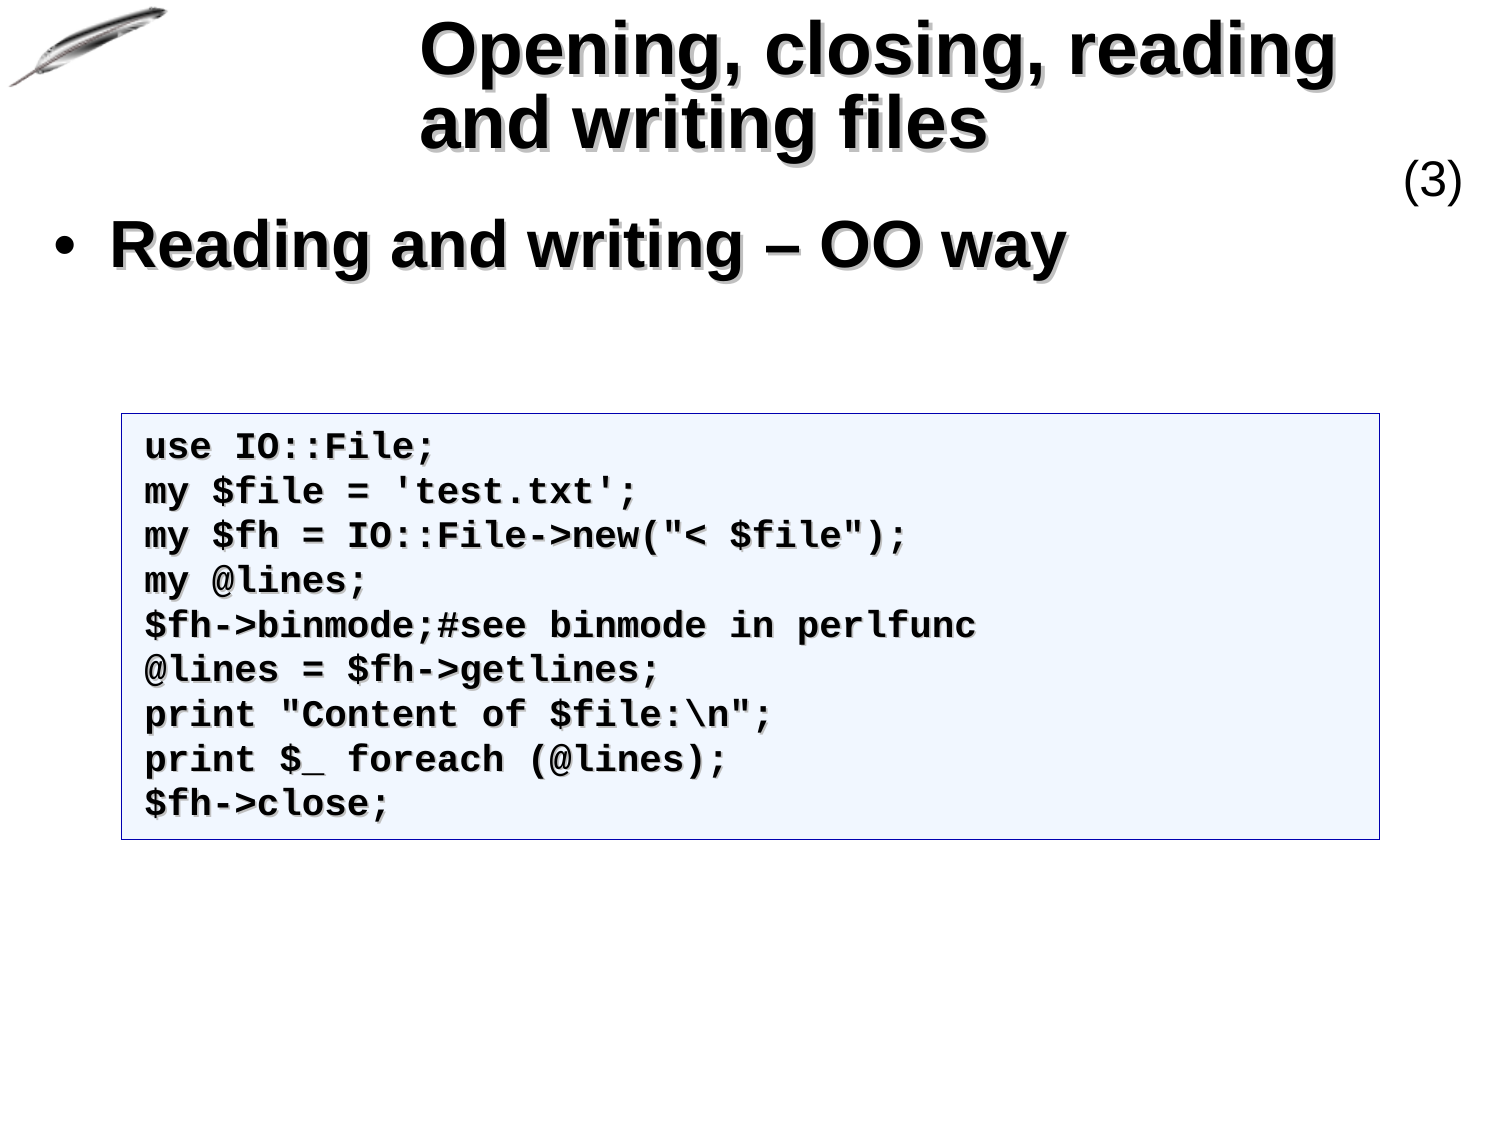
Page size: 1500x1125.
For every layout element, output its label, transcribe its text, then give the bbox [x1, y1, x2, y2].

title Opening, closing, reading and writing files [419, 0, 1459, 179]
list Reading and writing – OO way [53, 207, 1447, 1084]
text_box (3) [1388, 141, 1479, 213]
picture [5, 5, 173, 89]
text_box use IO::File; my $file = 'test.txt'; my $fh = IO::File->new("< $file"); my @lines; $fh->binmode;#see binmode in perlfunc @lines = $fh->getlines; print "Content of $file:\n"; print $_ foreach (@lines); $fh->close; [120, 413, 1380, 839]
